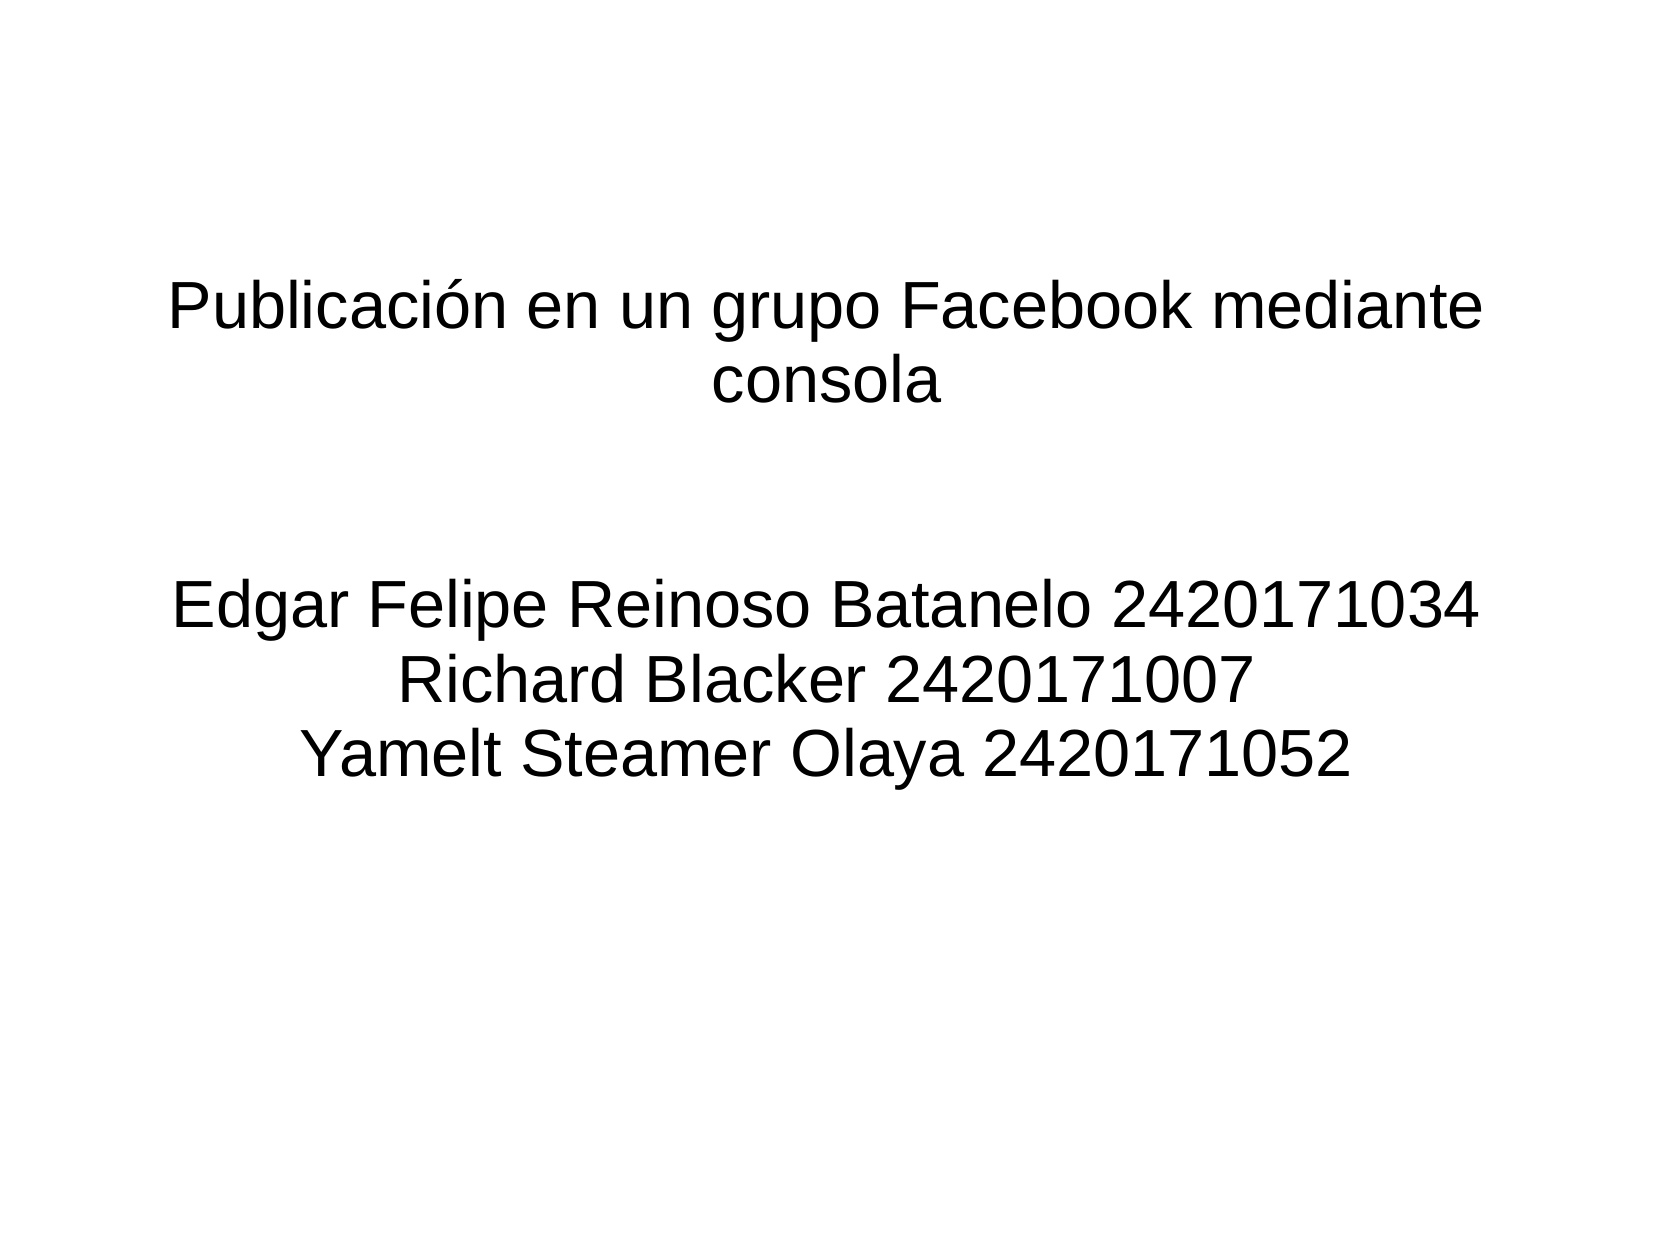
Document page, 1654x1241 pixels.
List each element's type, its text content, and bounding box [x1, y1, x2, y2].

subtitle Publicación en un grupo Facebook mediante consola Edgar Felipe Reinoso Batanelo 2420171034 Richard Blacker 2420171007 Yamelt Steamer Olaya 2420171052 [82, 49, 1571, 1010]
